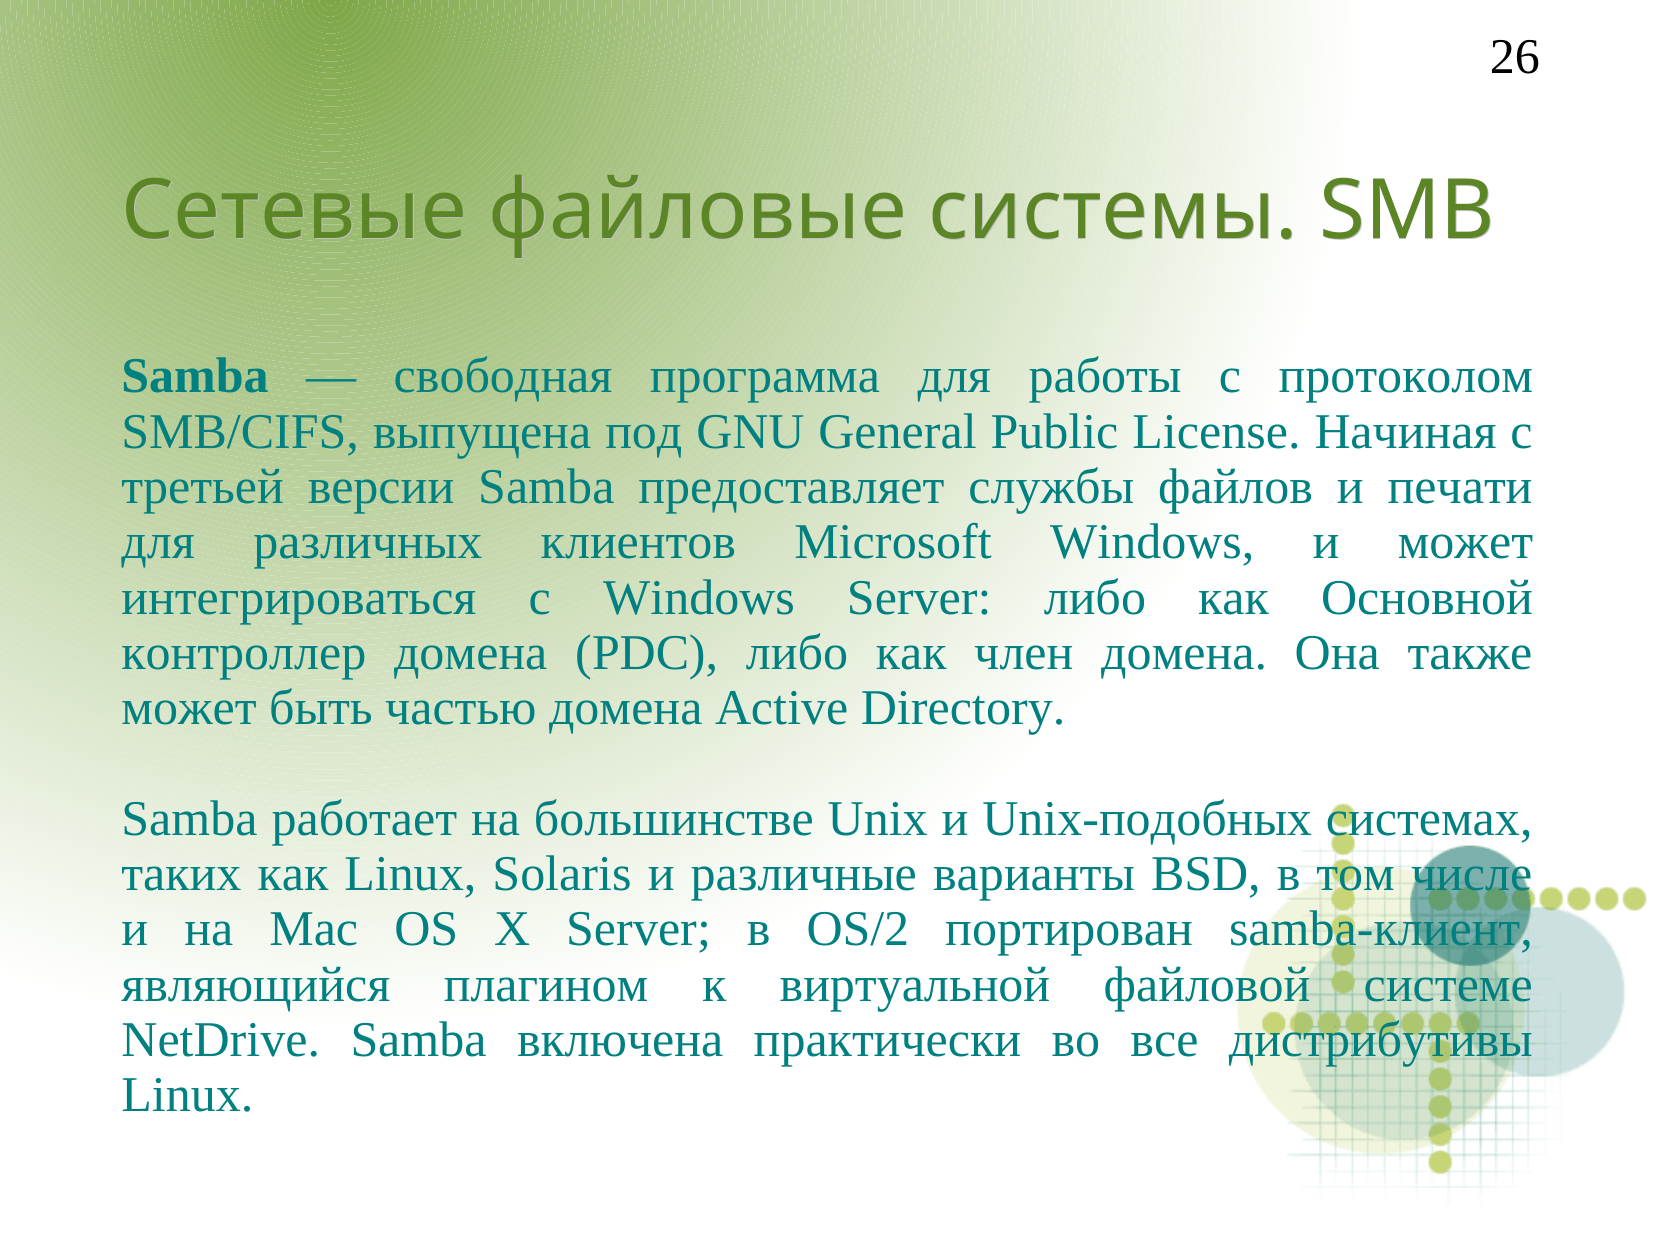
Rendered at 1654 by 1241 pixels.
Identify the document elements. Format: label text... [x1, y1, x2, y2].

text_box <номер> [1500, 29, 1654, 89]
picture [1224, 792, 1654, 1211]
title Сетевые файловые системы. SMB [121, 102, 1534, 311]
subtitle Samba — свободная программа для работы с протоколом SMB/CIFS, выпущена под GNU General Public License. Начиная с третьей версии Samba предоставляет службы файлов и печати для различных клиентов Microsoft Windows, и может интегрироваться с Windows Server: либо как Основной контроллер домена (PDC), либо как член домена. Она также может быть частью домена Active Directory. Samba работает на большинстве Unix и Unix-подобных системах, таких как Linux, Solaris и различные варианты BSD, в том числе и на Mac OS X Server; в OS/2 портирован samba-клиент, являющийся плагином к виртуальной файловой системе NetDrive. Samba включена практически во все дистрибутивы Linux. [121, 341, 1534, 1130]
